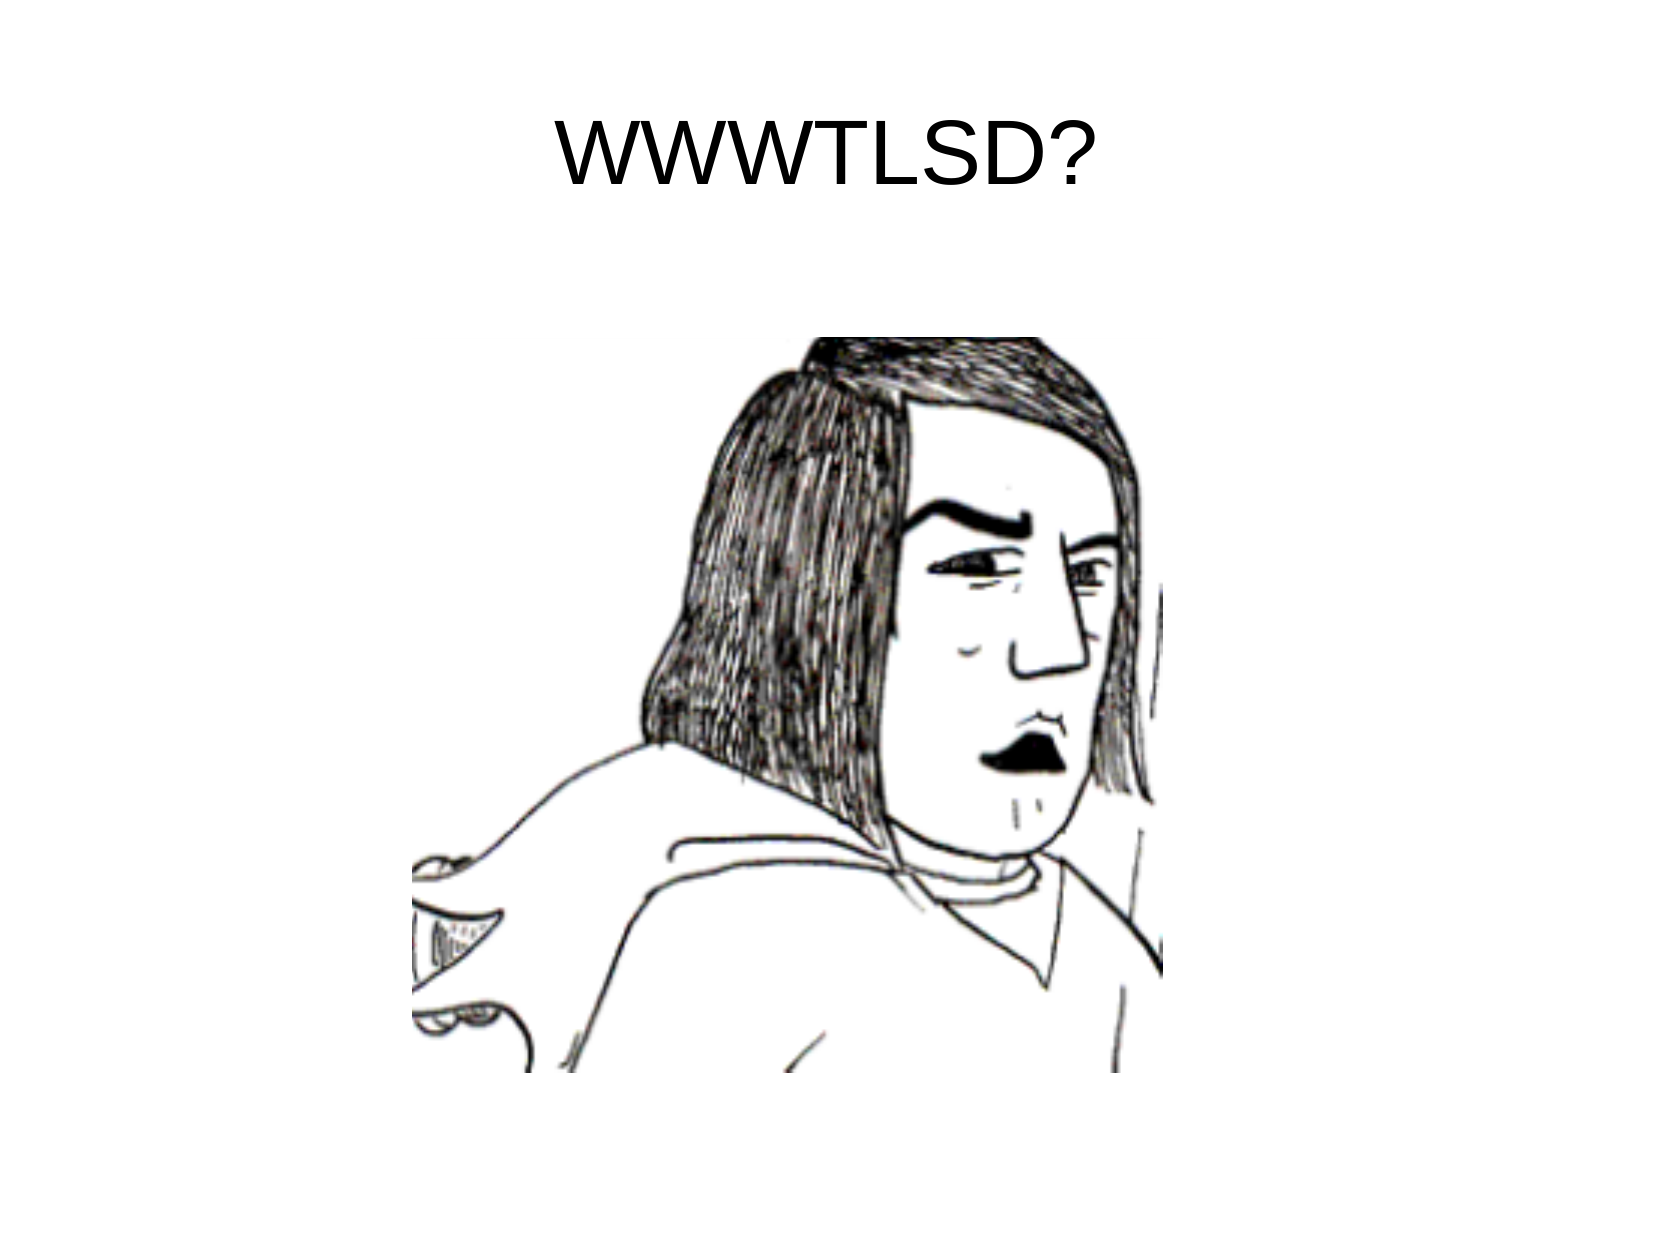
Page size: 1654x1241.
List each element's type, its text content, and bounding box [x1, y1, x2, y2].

title WWWTLSD? [82, 49, 1571, 257]
picture [412, 337, 1163, 1073]
